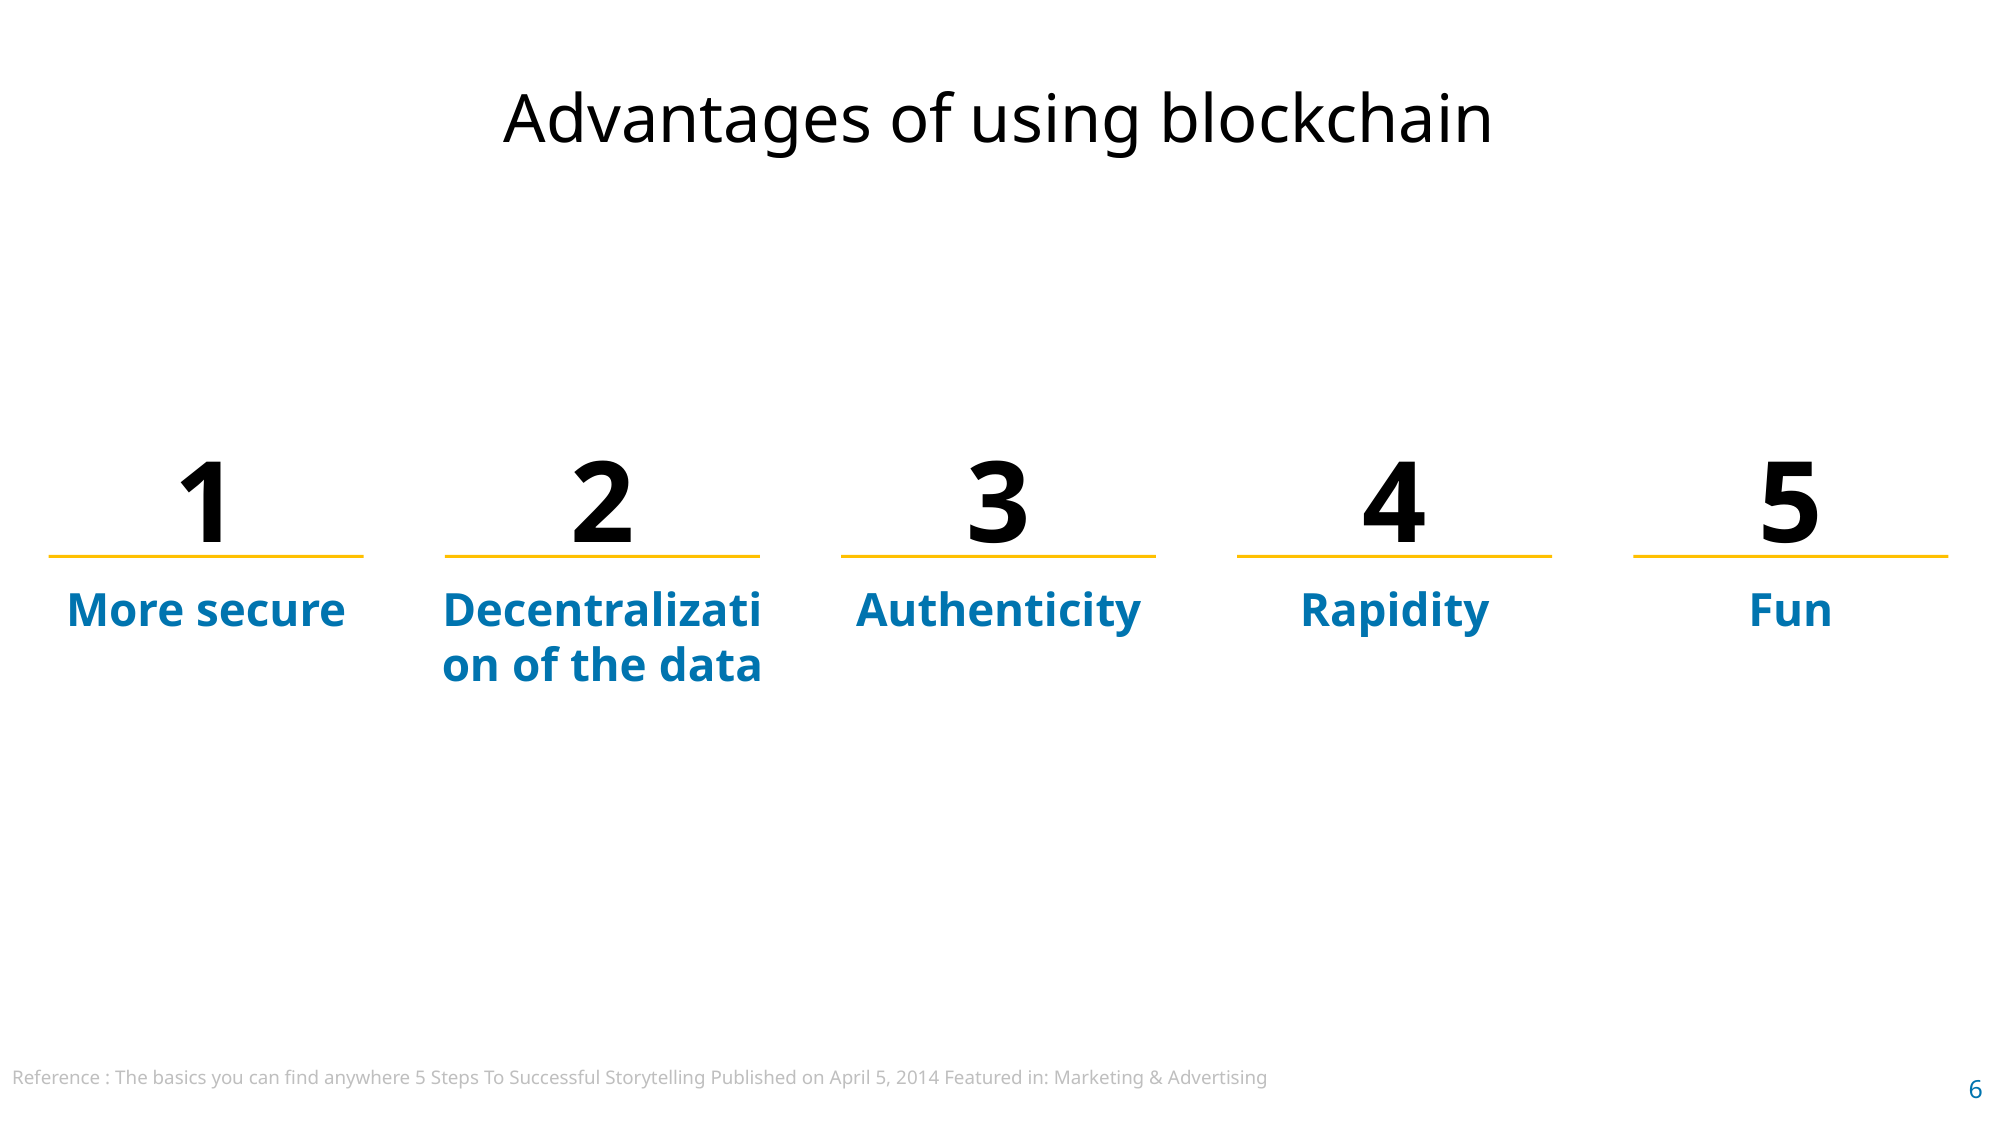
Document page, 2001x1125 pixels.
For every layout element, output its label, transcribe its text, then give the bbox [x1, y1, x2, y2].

list Authenticity [803, 573, 1194, 639]
list 4 [1199, 422, 1590, 561]
text_box Reference : The basics you can find anywhere 5 Steps To Successful Storytelling Published on April 5, 2014 Featured in: Marketing & Advertising [0, 1058, 1282, 1096]
list 3 [803, 422, 1194, 561]
list 1 [11, 422, 402, 561]
list 5 [1595, 422, 1986, 561]
list Advantages of using blockchain [0, 77, 2000, 165]
list More secure [11, 573, 402, 639]
list Decentralization of the data [407, 573, 798, 689]
list 2 [407, 422, 798, 561]
slide_number <Foliennummer> [1927, 1060, 1998, 1121]
list Fun [1595, 573, 1986, 639]
list Rapidity [1199, 573, 1590, 639]
